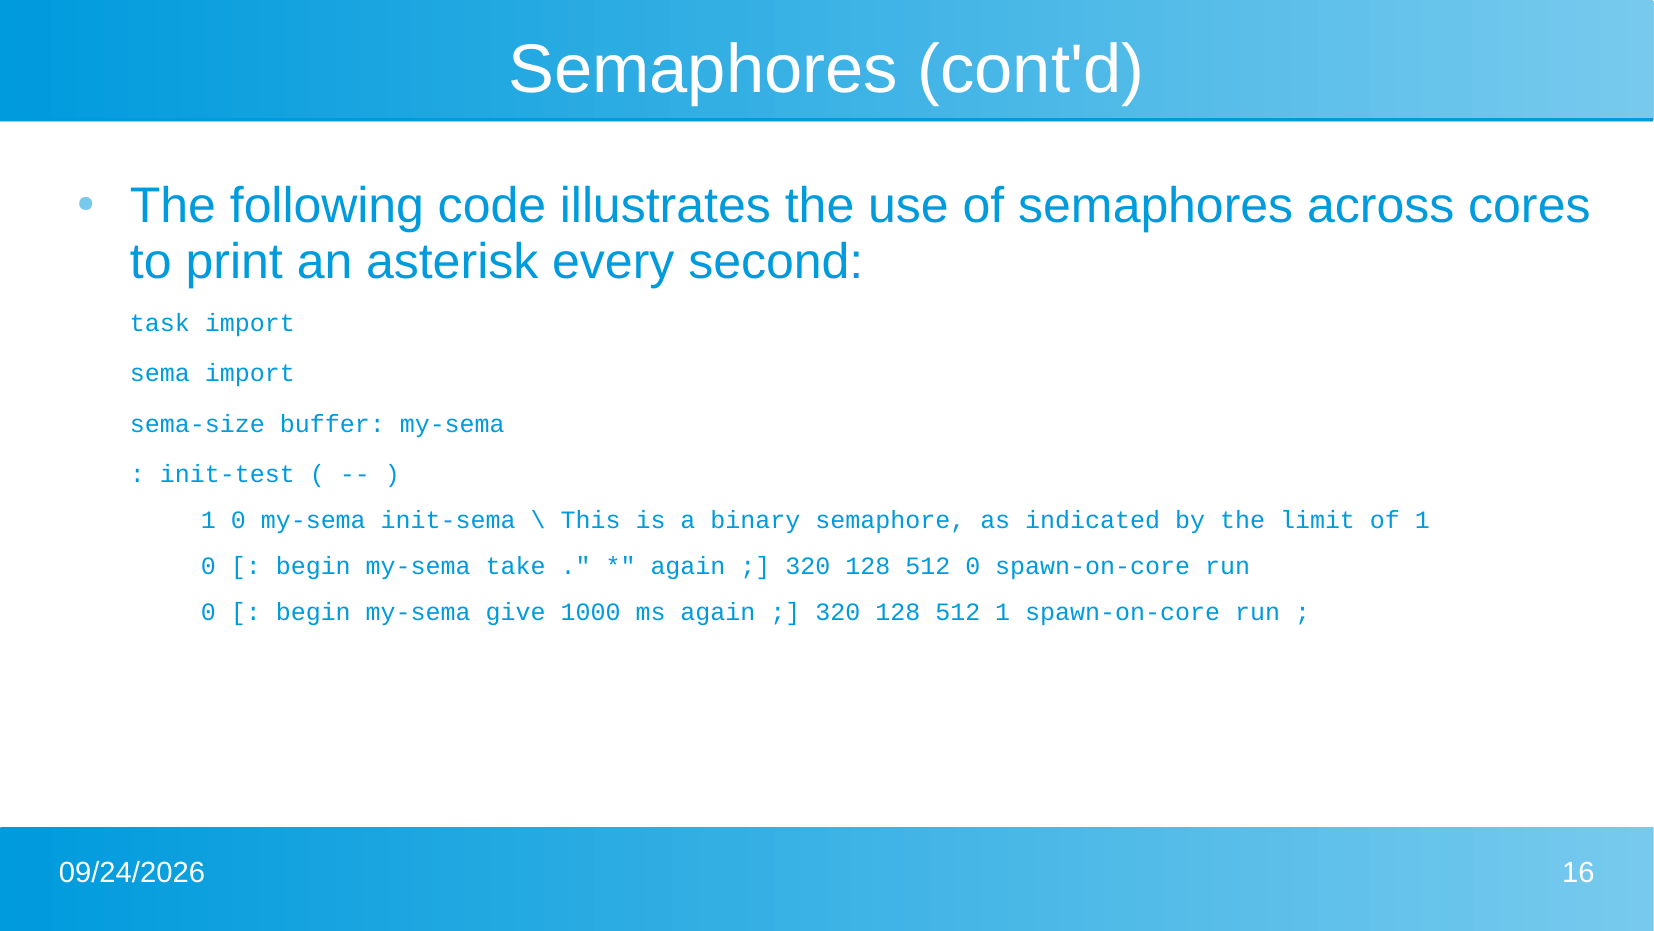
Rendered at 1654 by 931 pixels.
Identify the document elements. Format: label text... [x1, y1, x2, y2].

list The following code illustrates the use of semaphores across cores to print an asterisk every second: task import sema import sema-size buffer: my-sema : init-test ( -- ) 1 0 my-sema init-sema \ This is a binary semaphore, as indicated by the limit of 1 0 [: begin my-sema take ." *" again ;] 320 128 512 0 spawn-on-core run 0 [: begin my-sema give 1000 ms again ;] 320 128 512 1 spawn-on-core run ; [59, 177, 1595, 768]
title Semaphores (cont'd) [59, 29, 1595, 108]
